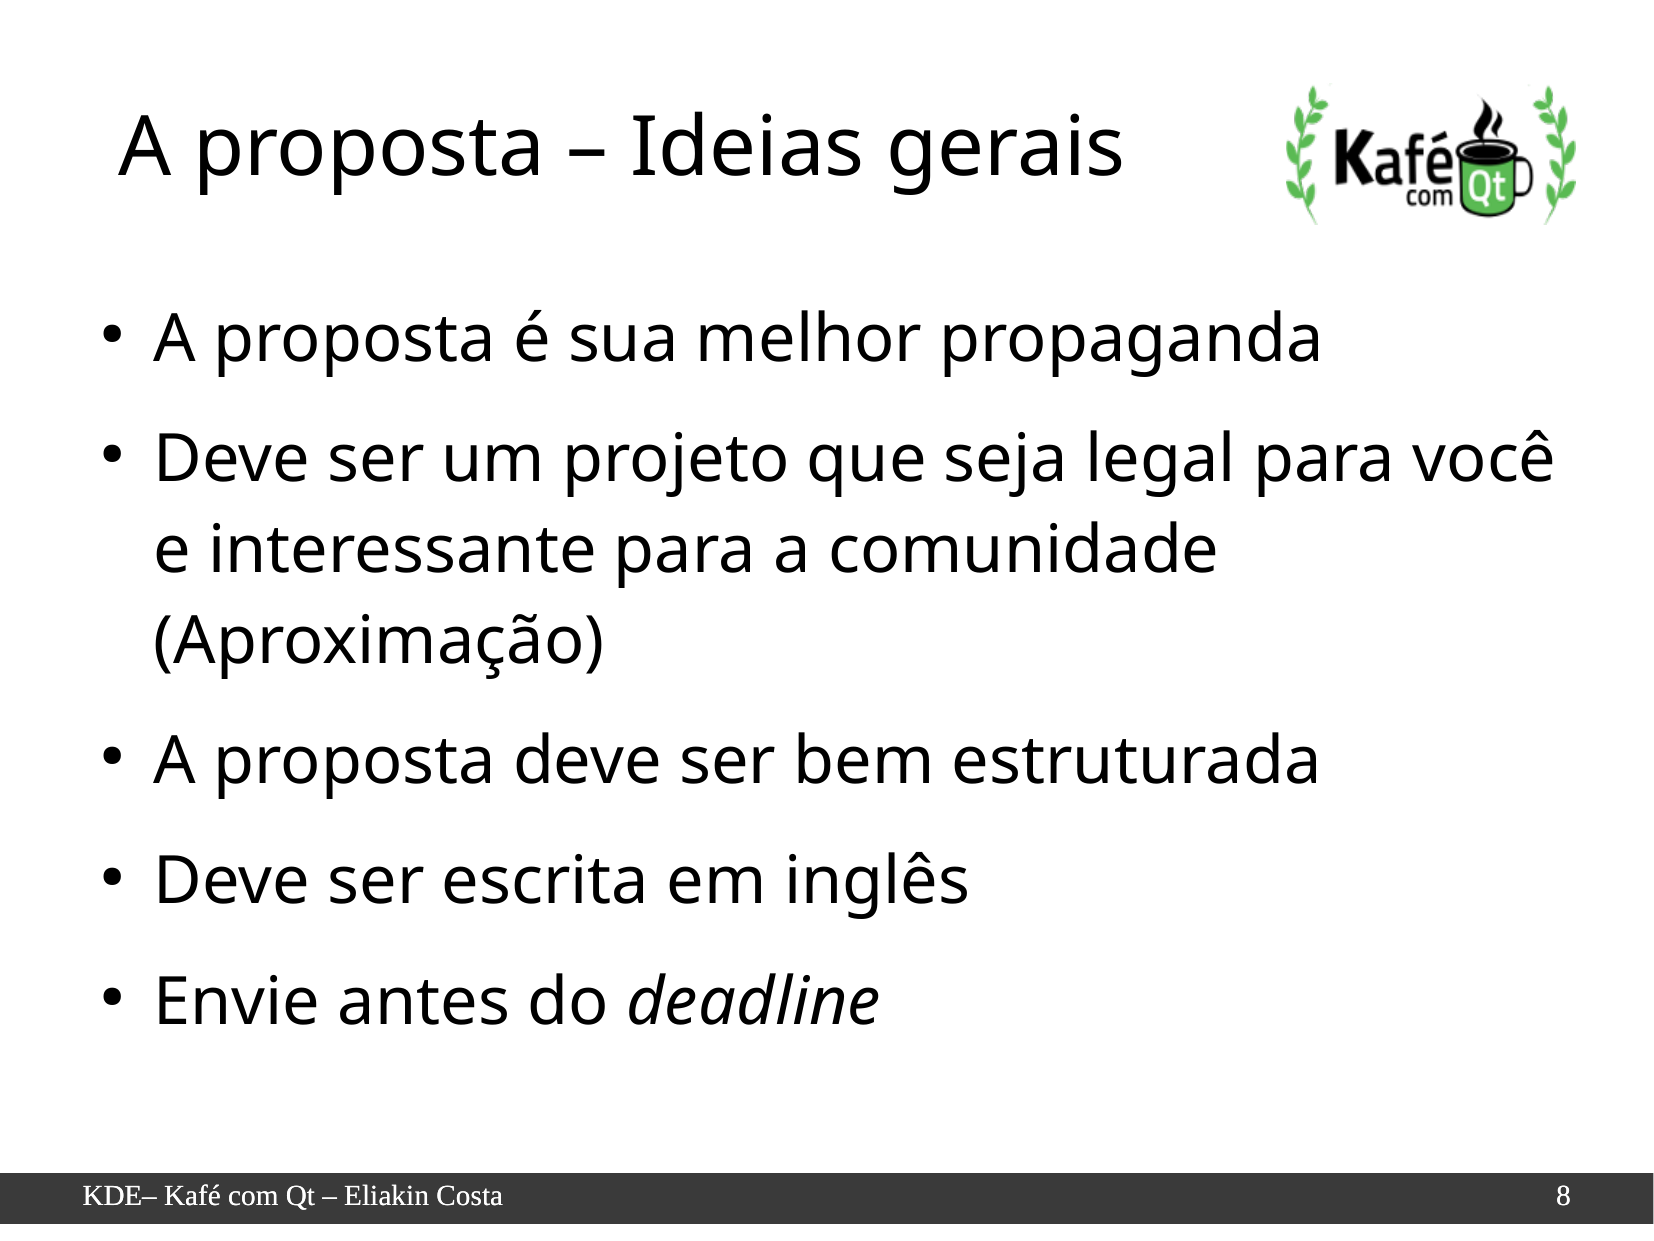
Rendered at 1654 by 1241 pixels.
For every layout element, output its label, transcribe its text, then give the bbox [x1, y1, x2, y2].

picture [1286, 83, 1576, 225]
title A proposta – Ideias gerais [82, 30, 1276, 257]
list A proposta é sua melhor propaganda Deve ser um projeto que seja legal para você e interessante para a comunidade (Aproximação) A proposta deve ser bem estruturada Deve ser escrita em inglês Envie antes do deadline [82, 290, 1571, 1156]
